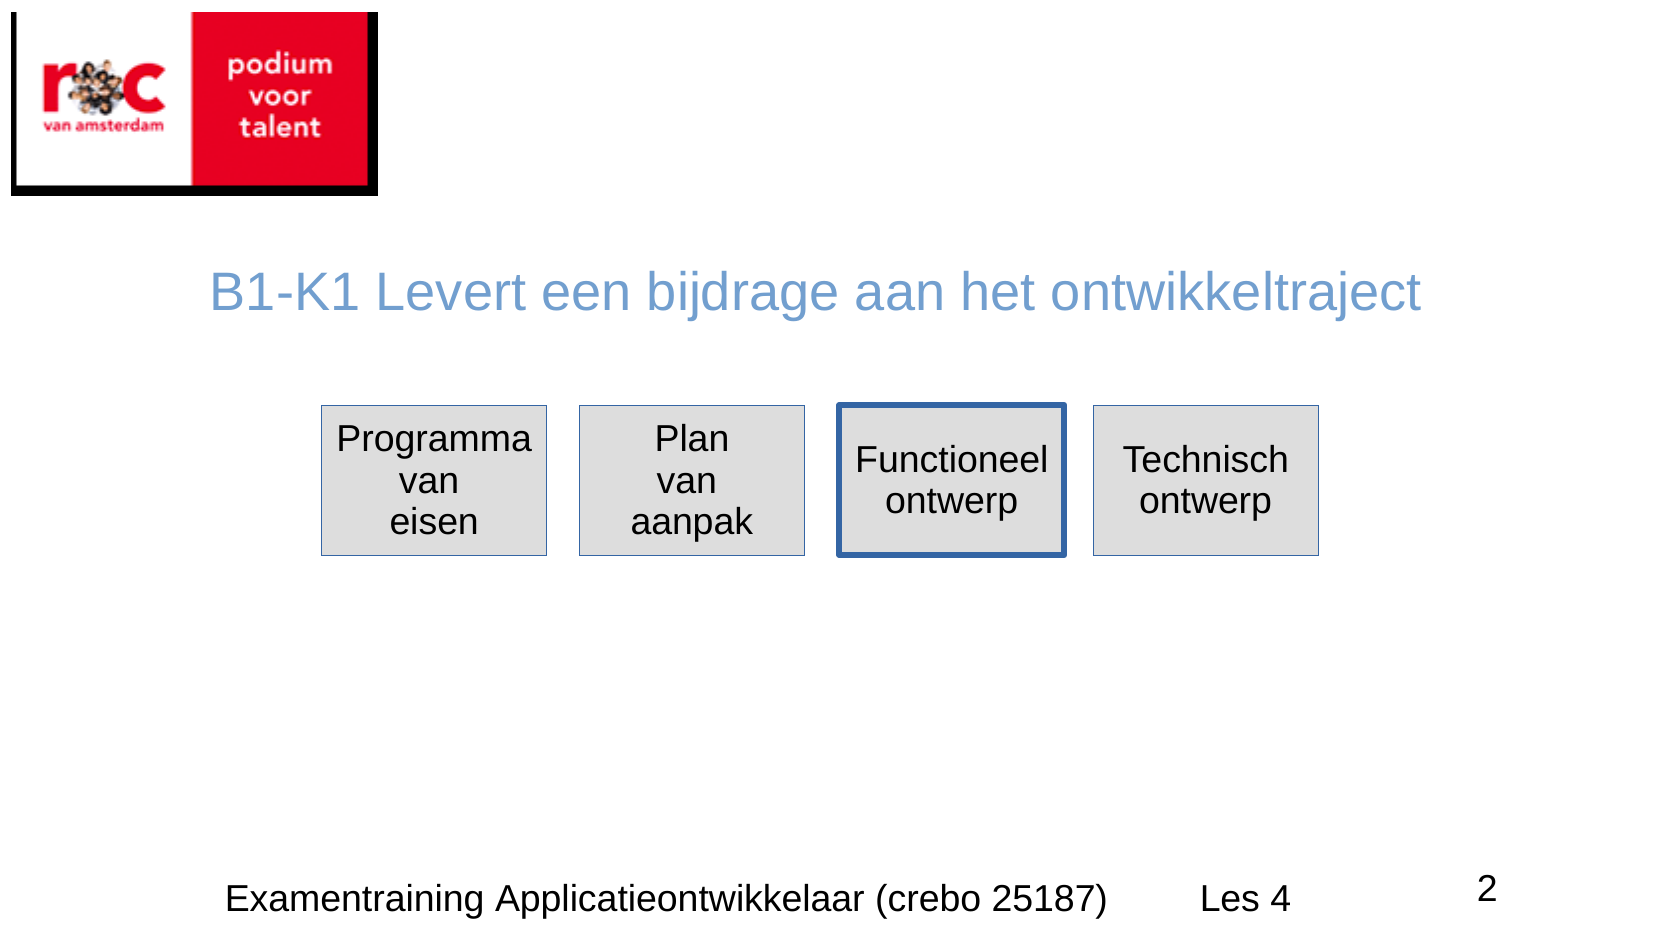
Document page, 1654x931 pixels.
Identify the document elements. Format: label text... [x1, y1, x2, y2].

picture [11, 12, 378, 196]
text_box <number> [1462, 860, 1654, 931]
text_box Technisch ontwerp [1093, 405, 1319, 556]
text_box Programma van eisen [321, 405, 547, 556]
text_box Functioneel ontwerp [839, 405, 1065, 556]
text_box Plan van aanpak [579, 405, 805, 556]
text_box Les 4 [1185, 870, 1336, 927]
text_box Examentraining Applicatieontwikkelaar (crebo 25187) [210, 870, 1171, 927]
text_box B1-K1 Levert een bijdrage aan het ontwikkeltraject [195, 254, 1471, 391]
